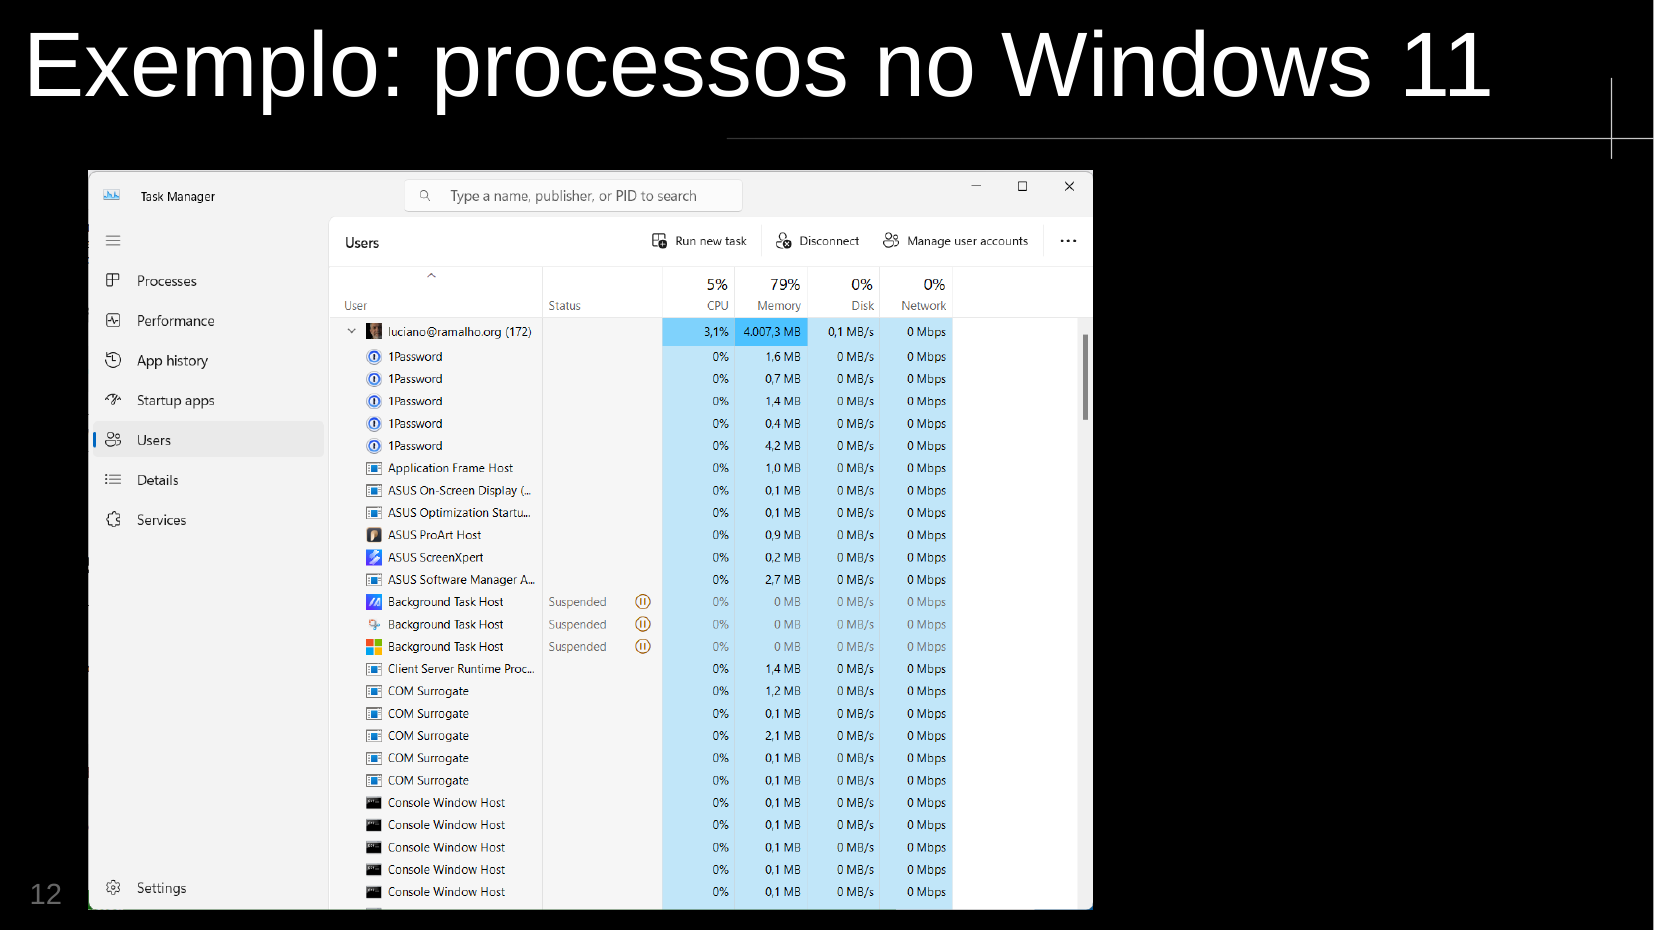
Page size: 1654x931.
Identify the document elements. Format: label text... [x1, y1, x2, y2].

title Exemplo: processos no Windows 11 [23, 11, 1589, 119]
picture [88, 170, 1093, 910]
